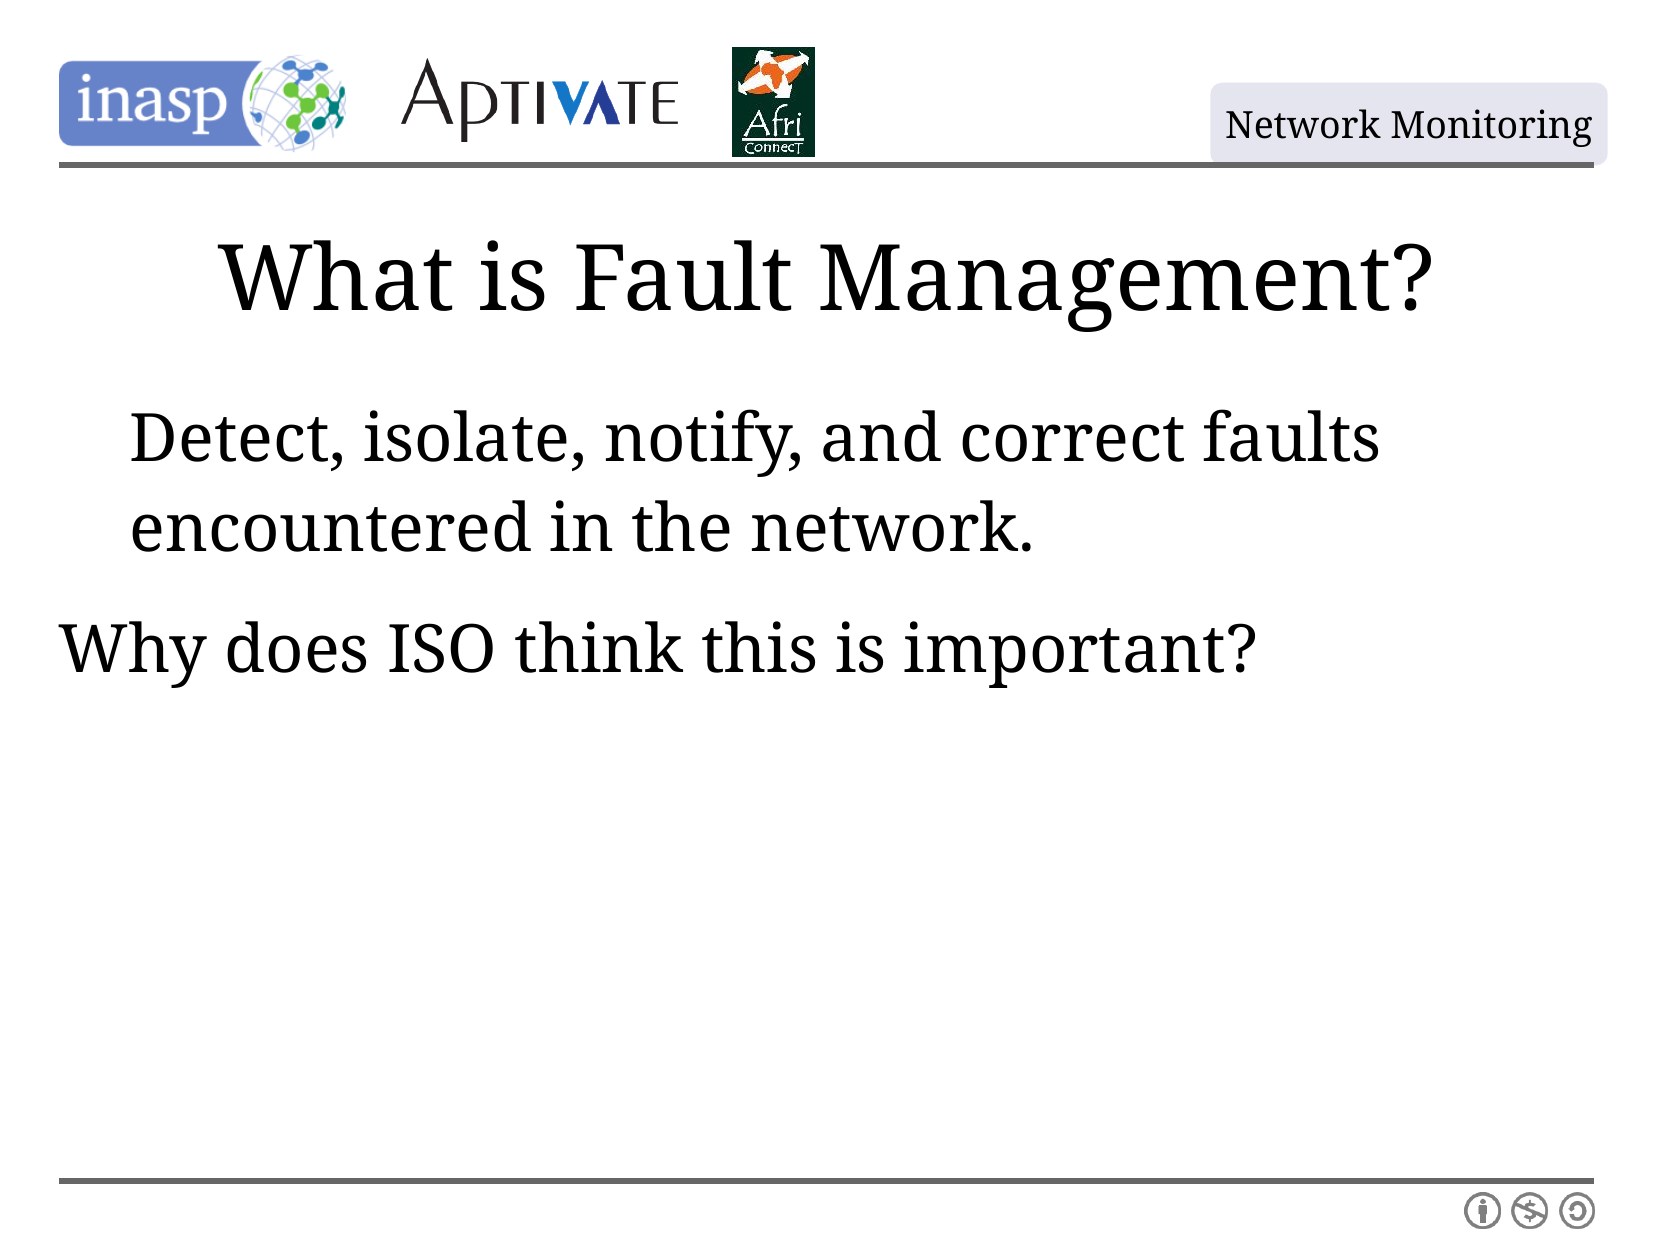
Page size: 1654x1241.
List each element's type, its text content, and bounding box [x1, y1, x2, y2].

picture [1464, 1192, 1501, 1229]
picture [1511, 1192, 1548, 1229]
picture [401, 58, 678, 142]
list Detect, isolate, notify, and correct faults encountered in the network. Why does ISO think this is important? [59, 389, 1595, 1109]
picture [1559, 1192, 1595, 1229]
picture [732, 47, 815, 157]
title What is Fault Management? [59, 212, 1595, 343]
picture [59, 47, 355, 160]
